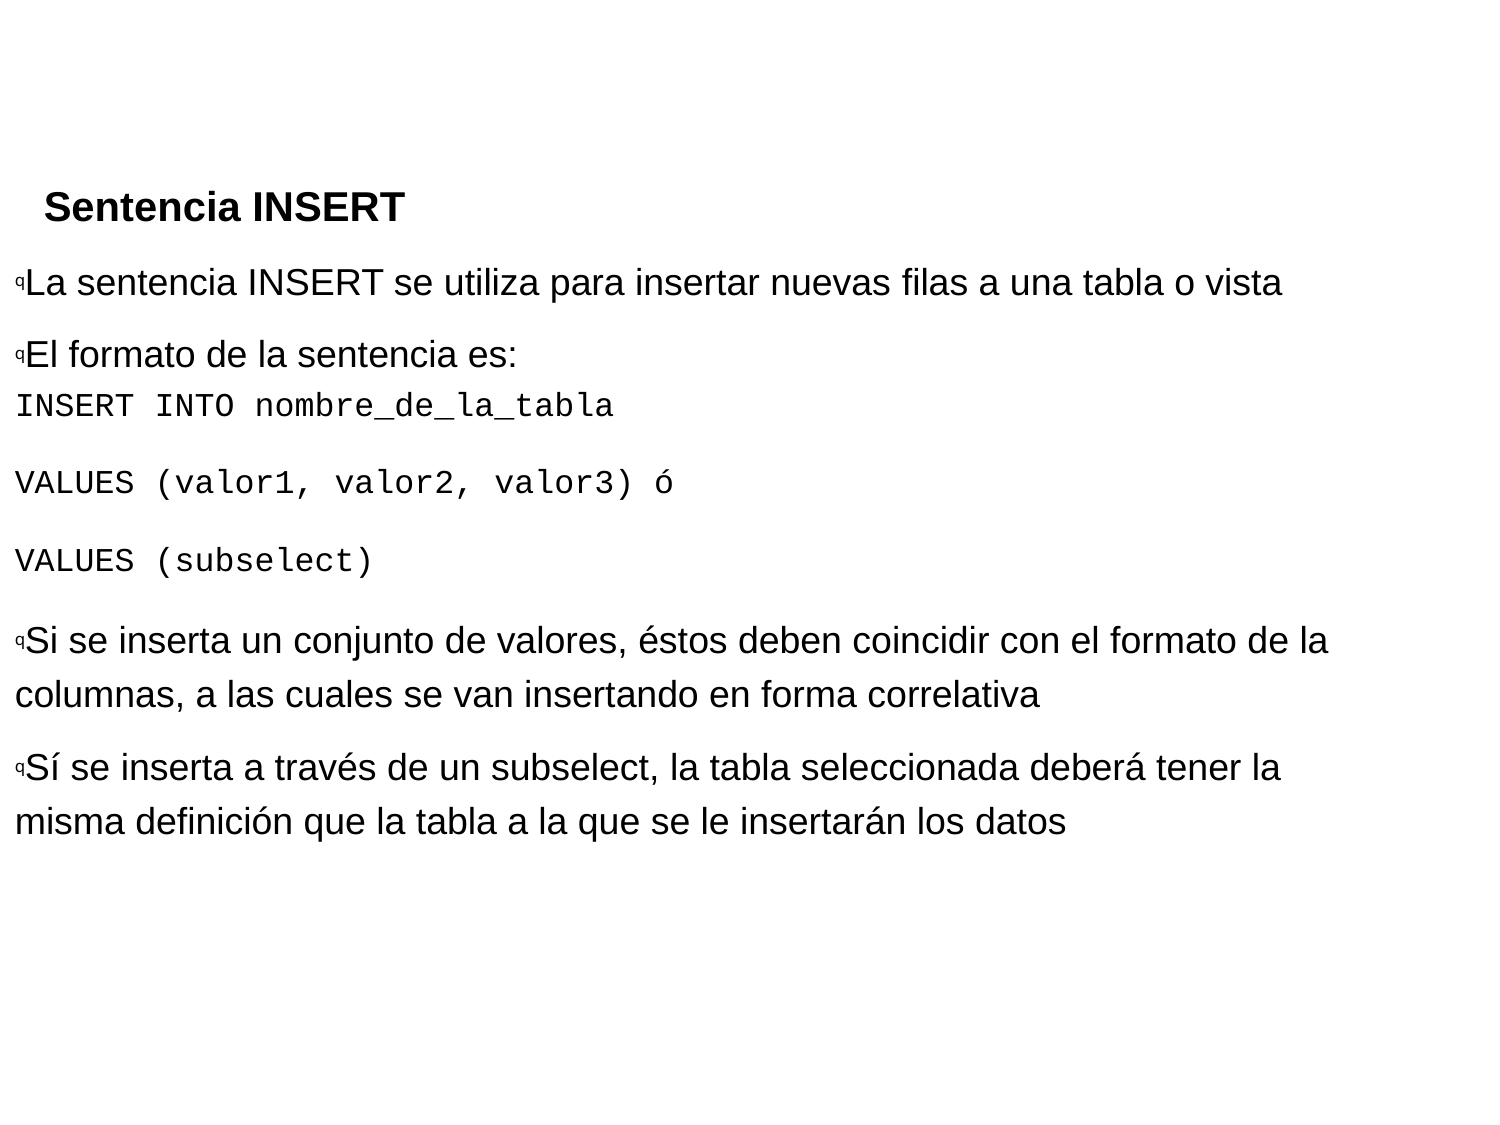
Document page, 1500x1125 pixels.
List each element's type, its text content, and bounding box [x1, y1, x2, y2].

list Sentencia INSERT La sentencia INSERT se utiliza para insertar nuevas filas a una tabla o vista El formato de la sentencia es: INSERT INTO nombre_de_la_tabla VALUES (valor1, valor2, valor3) ó VALUES (subselect) Si se inserta un conjunto de valores, éstos deben coincidir con el formato de la columnas, a las cuales se van insertando en forma correlativa Sí se inserta a través de un subselect, la tabla seleccionada deberá tener la misma definición que la tabla a la que se le insertarán los datos [0, 162, 1401, 951]
